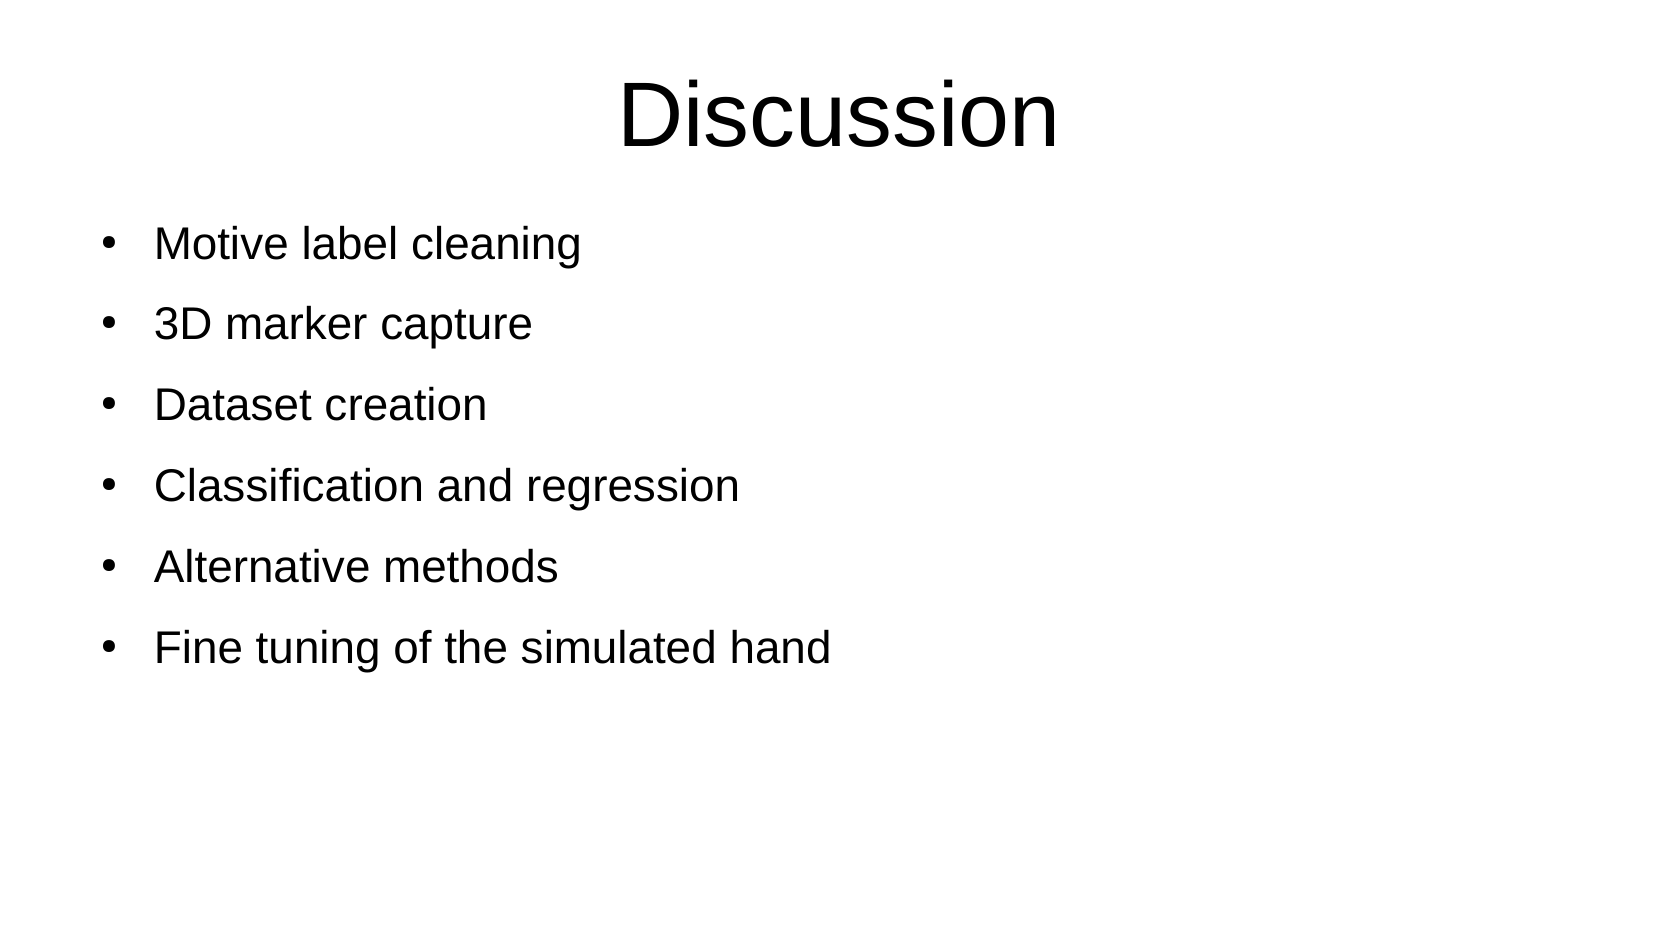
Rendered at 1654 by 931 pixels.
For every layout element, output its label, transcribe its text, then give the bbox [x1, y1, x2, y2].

title Discussion [82, 37, 1571, 193]
list Motive label cleaning 3D marker capture Dataset creation Classification and regression Alternative methods Fine tuning of the simulated hand [83, 217, 1572, 758]
